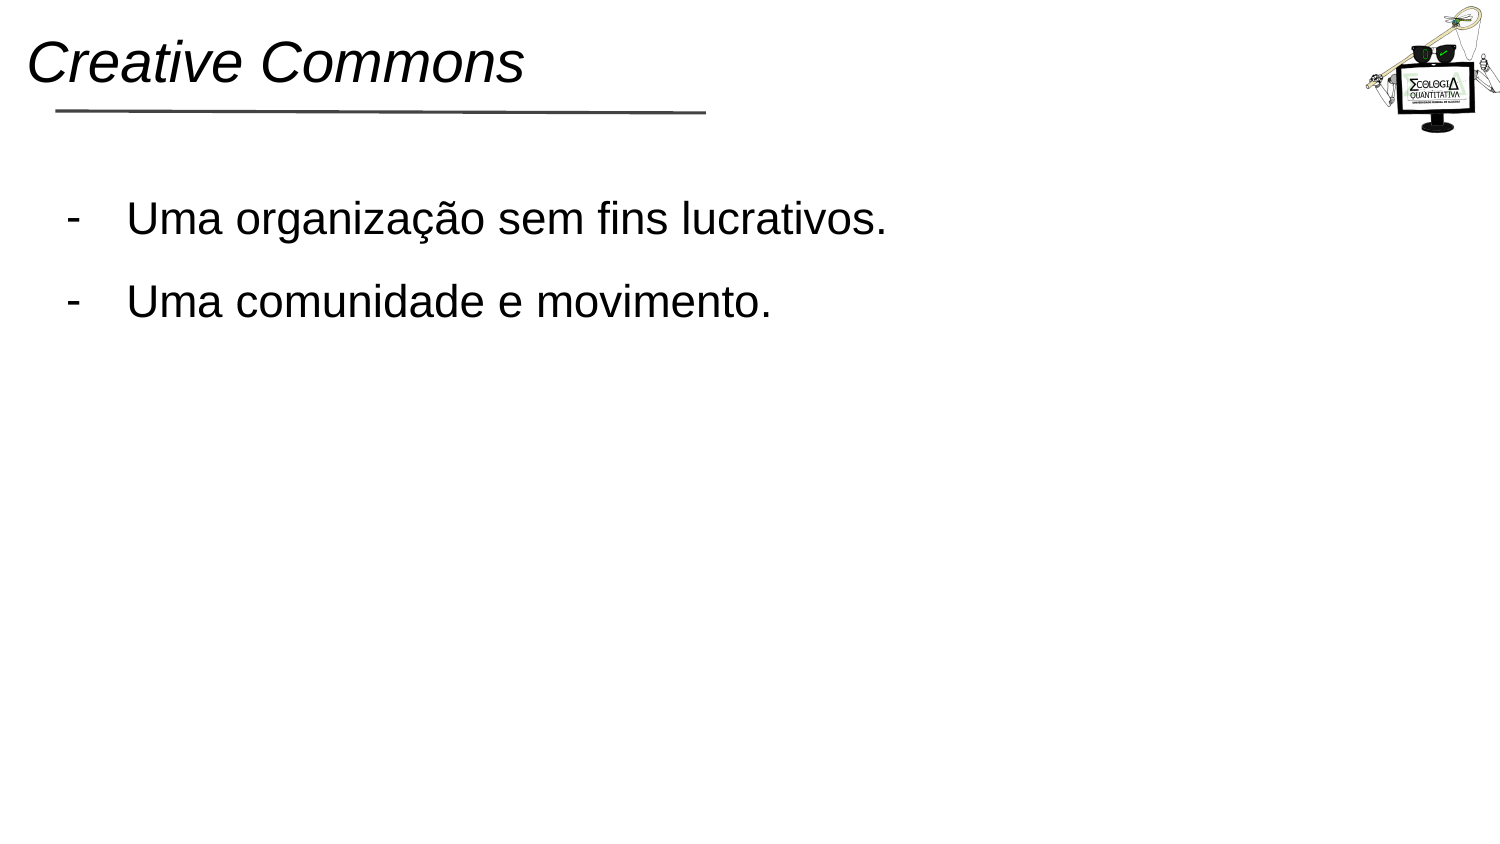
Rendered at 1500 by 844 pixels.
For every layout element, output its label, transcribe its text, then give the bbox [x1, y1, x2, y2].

picture [1365, 3, 1500, 135]
text_box Uma organização sem fins lucrativos. Uma comunidade e movimento. [36, 146, 1417, 566]
text_box Creative Commons [11, 9, 1210, 117]
